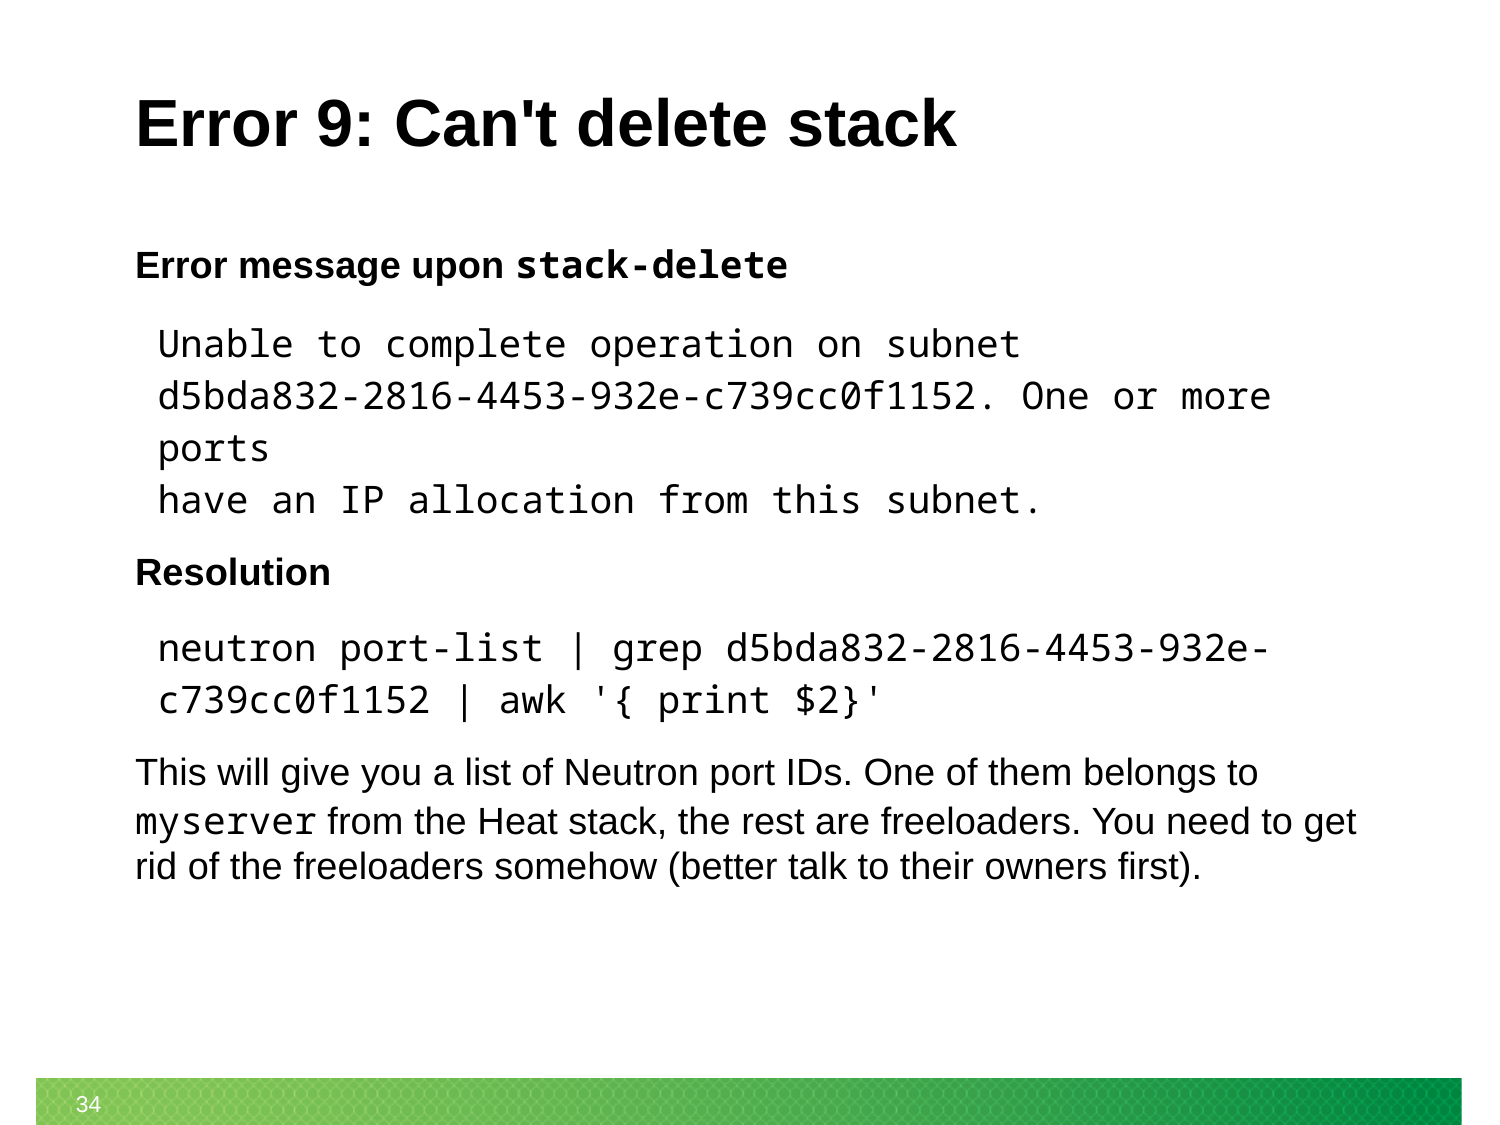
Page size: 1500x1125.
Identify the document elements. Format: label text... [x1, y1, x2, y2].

list Error message upon stack-delete Unable to complete operation on subnet d5bda832-2816-4453-932e-c739cc0f1152. One or more ports have an IP allocation from this subnet. Resolution neutron port-list | grep d5bda832-2816-4453-932e-c739cc0f1152 | awk '{ print $2}' This will give you a list of Neutron port IDs. One of them belongs to myserver from the Heat stack, the rest are freeloaders. You need to get rid of the freeloaders somehow (better talk to their owners first). [135, 238, 1372, 892]
title Error 9: Can't delete stack [135, 41, 1372, 204]
picture [36, 1078, 1462, 1125]
